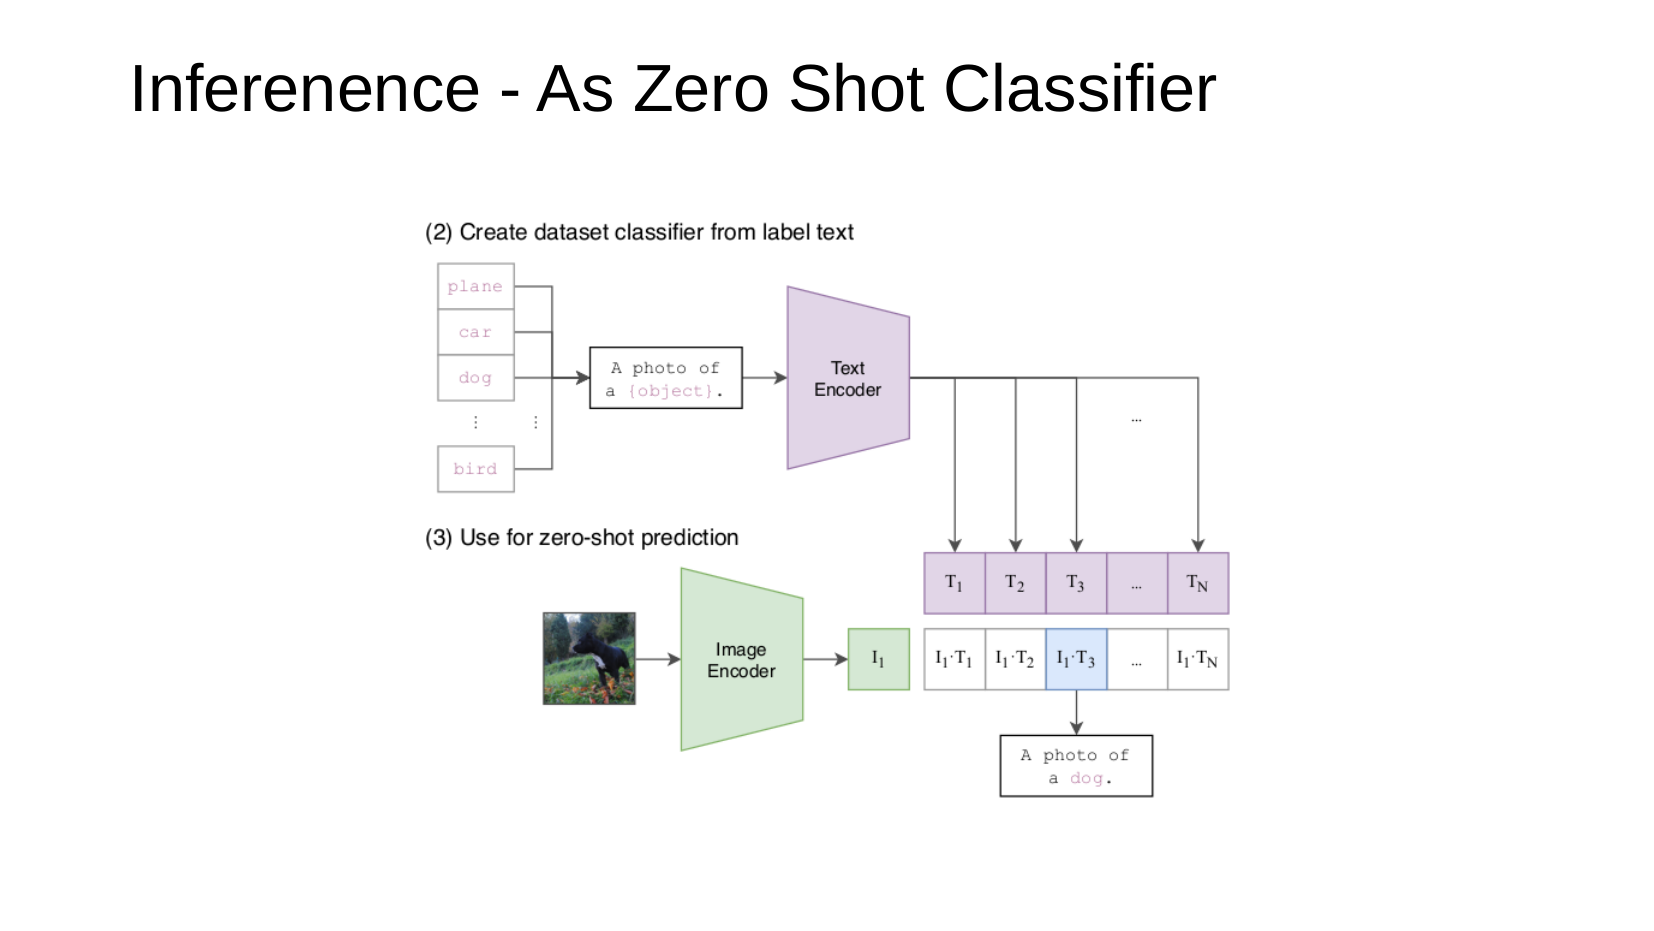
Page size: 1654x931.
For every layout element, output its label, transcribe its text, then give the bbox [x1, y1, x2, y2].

list Inferenence - As Zero Shot Classifier [59, 51, 1548, 591]
picture [413, 206, 1261, 830]
